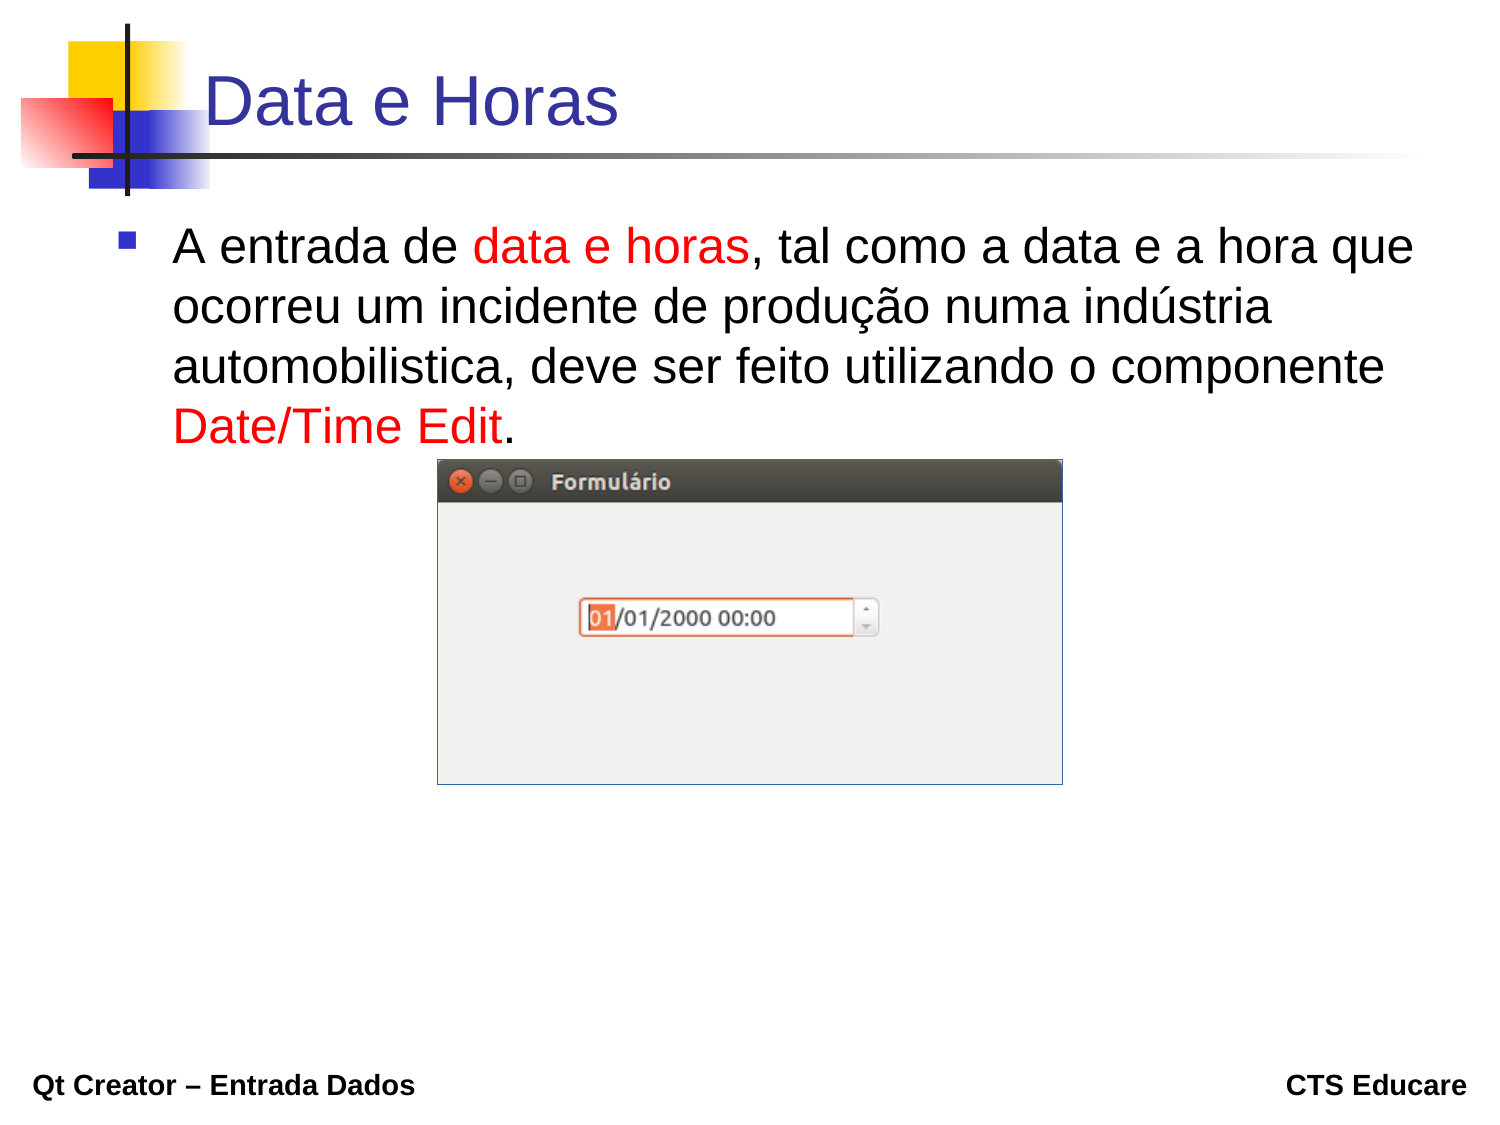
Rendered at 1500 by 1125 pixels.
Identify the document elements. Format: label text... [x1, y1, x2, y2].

list A entrada de data e horas, tal como a data e a hora que ocorreu um incidente de produção numa indústria automobilistica, deve ser feito utilizando o componente Date/Time Edit. [100, 206, 1447, 1024]
picture [437, 459, 1063, 785]
title Data e Horas [188, 46, 1468, 149]
